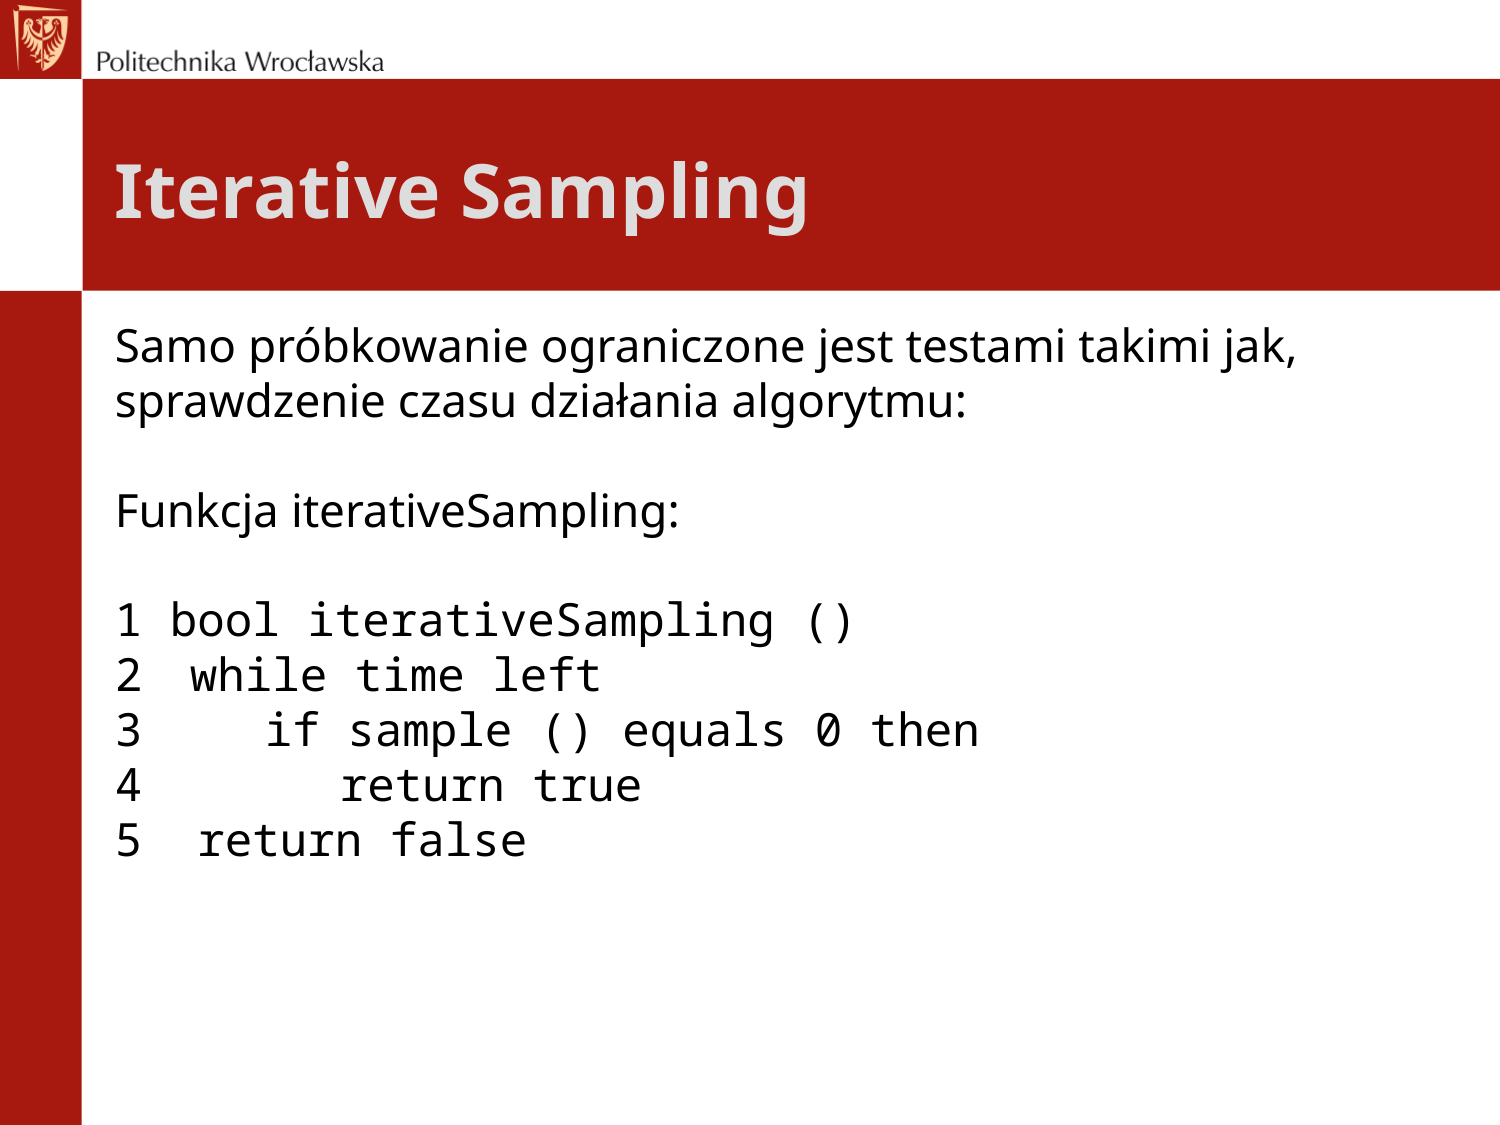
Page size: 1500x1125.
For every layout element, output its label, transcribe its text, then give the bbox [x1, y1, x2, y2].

picture [0, 0, 384, 79]
text_box Samo próbkowanie ograniczone jest testami takimi jak, sprawdzenie czasu działania algorytmu: Funkcja iterativeSampling: 1 bool iterativeSampling () 2 while time left 3 if sample () equals 0 then 4 return true 5 return false [100, 308, 1483, 1106]
text_box Iterative Sampling [100, 103, 1483, 273]
